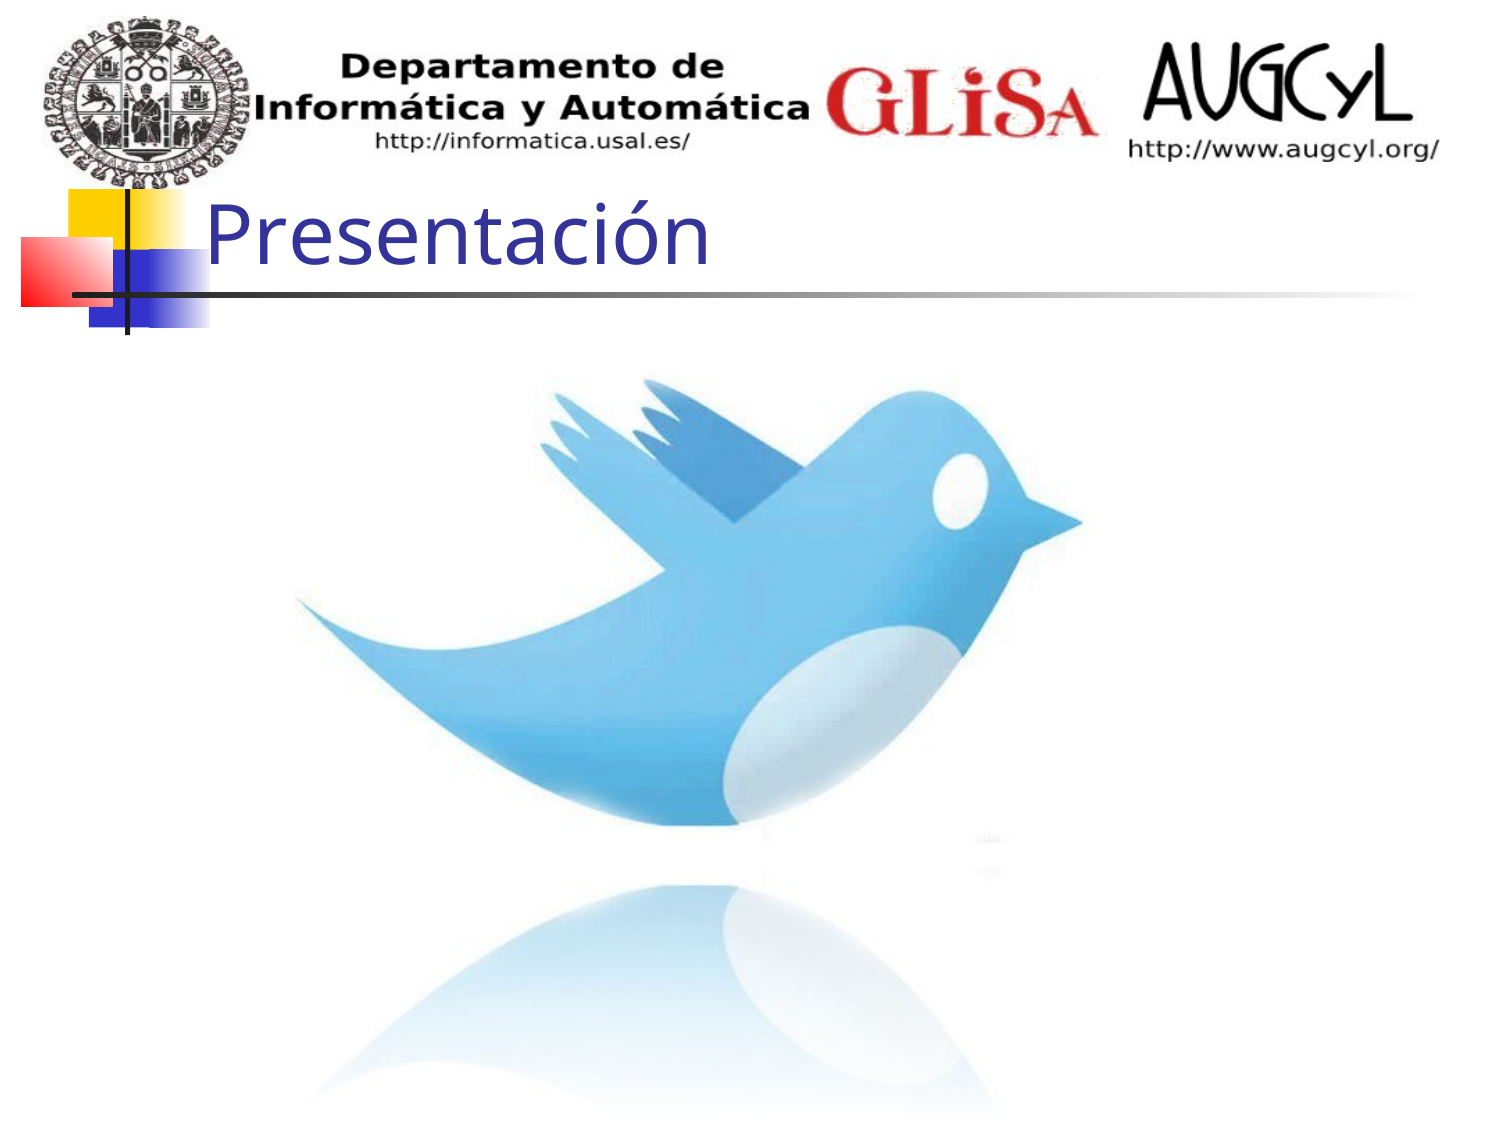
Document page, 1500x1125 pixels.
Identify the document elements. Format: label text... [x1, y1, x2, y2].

title Presentación [188, 101, 1468, 289]
picture [41, 15, 1463, 189]
picture [295, 324, 1093, 1123]
